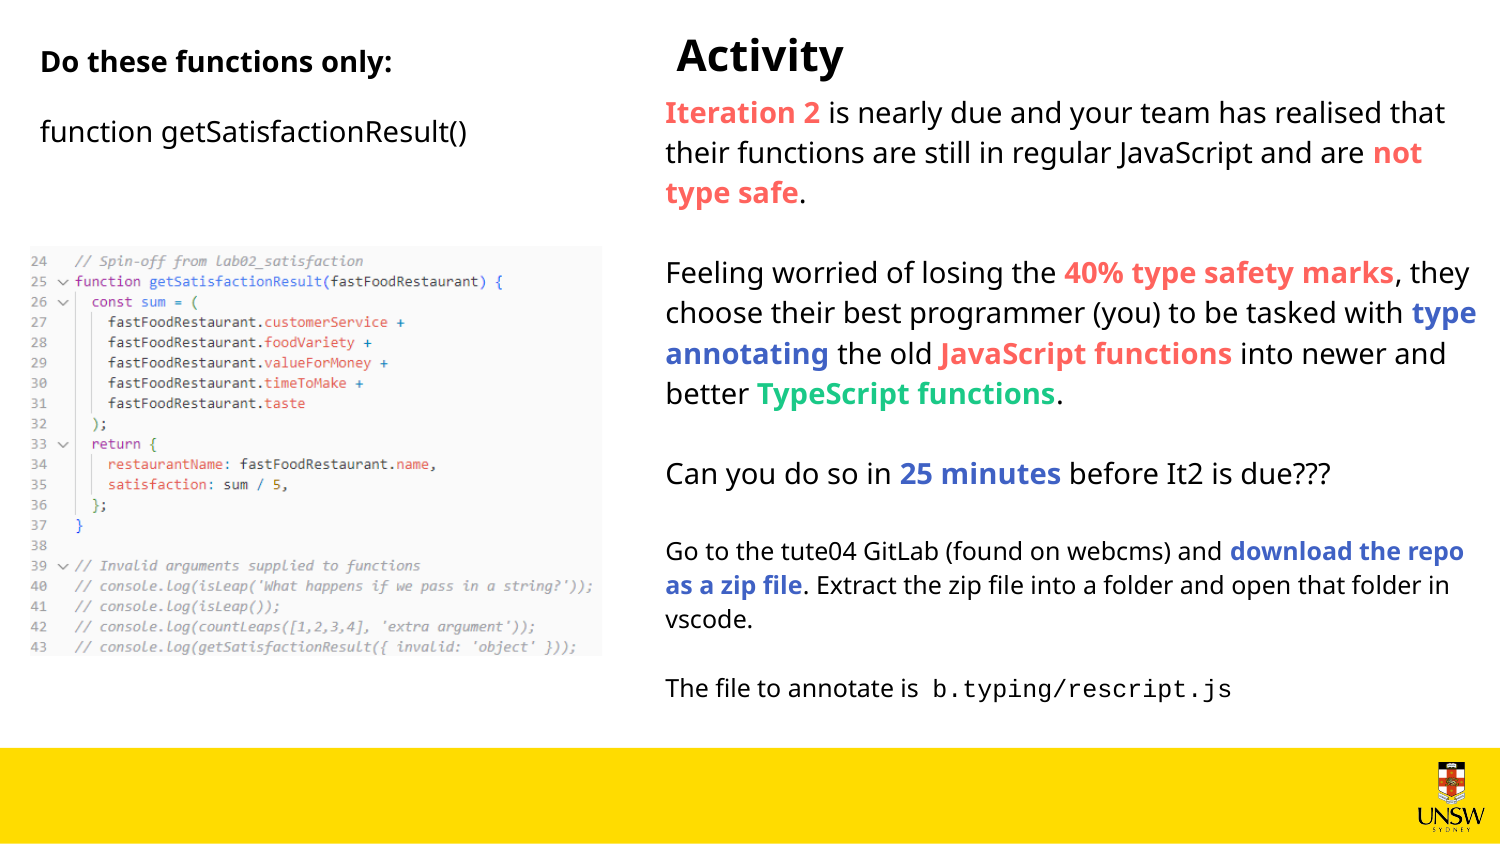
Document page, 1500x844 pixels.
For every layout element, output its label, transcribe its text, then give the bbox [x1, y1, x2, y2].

picture [1418, 762, 1485, 832]
text_box Do these functions only: function getSatisfactionResult() [24, 28, 632, 164]
picture [24, 246, 603, 693]
text_box Activity [661, 12, 1358, 96]
text_box Iteration 2 is nearly due and your team has realised that their functions are still in regular JavaScript and are not type safe. Feeling worried of losing the 40% type safety marks, they choose their best programmer (you) to be tasked with type annotating the old JavaScript functions into newer and better TypeScript functions. Can you do so in 25 minutes before It2 is due??? Go to the tute04 GitLab (found on webcms) and download the repo as a zip file. Extract the zip file into a folder and open that folder in vscode. The file to annotate is b.typing/rescript.js [650, 38, 1500, 718]
